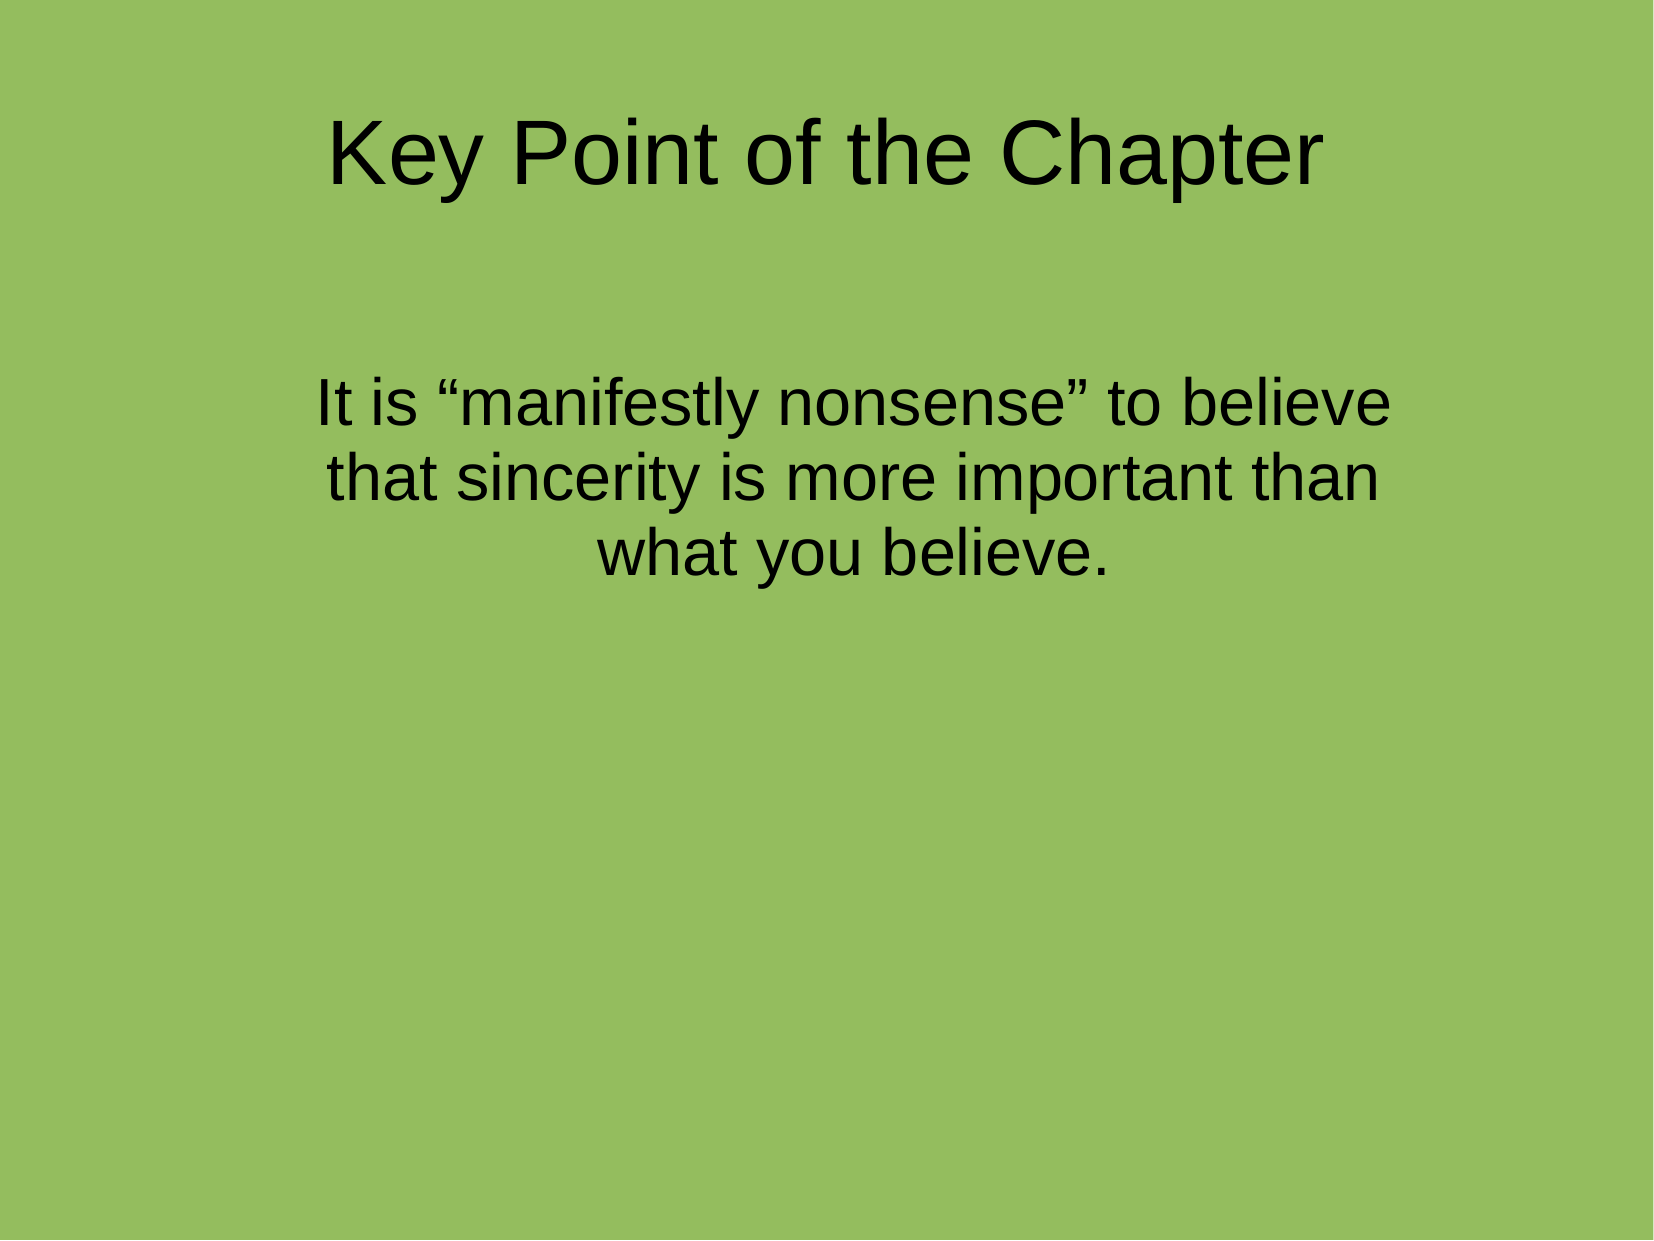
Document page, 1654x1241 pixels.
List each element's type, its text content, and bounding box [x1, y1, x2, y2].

list It is “manifestly nonsense” to believe that sincerity is more important than what you believe. [187, 365, 1451, 713]
title Key Point of the Chapter [82, 49, 1571, 257]
